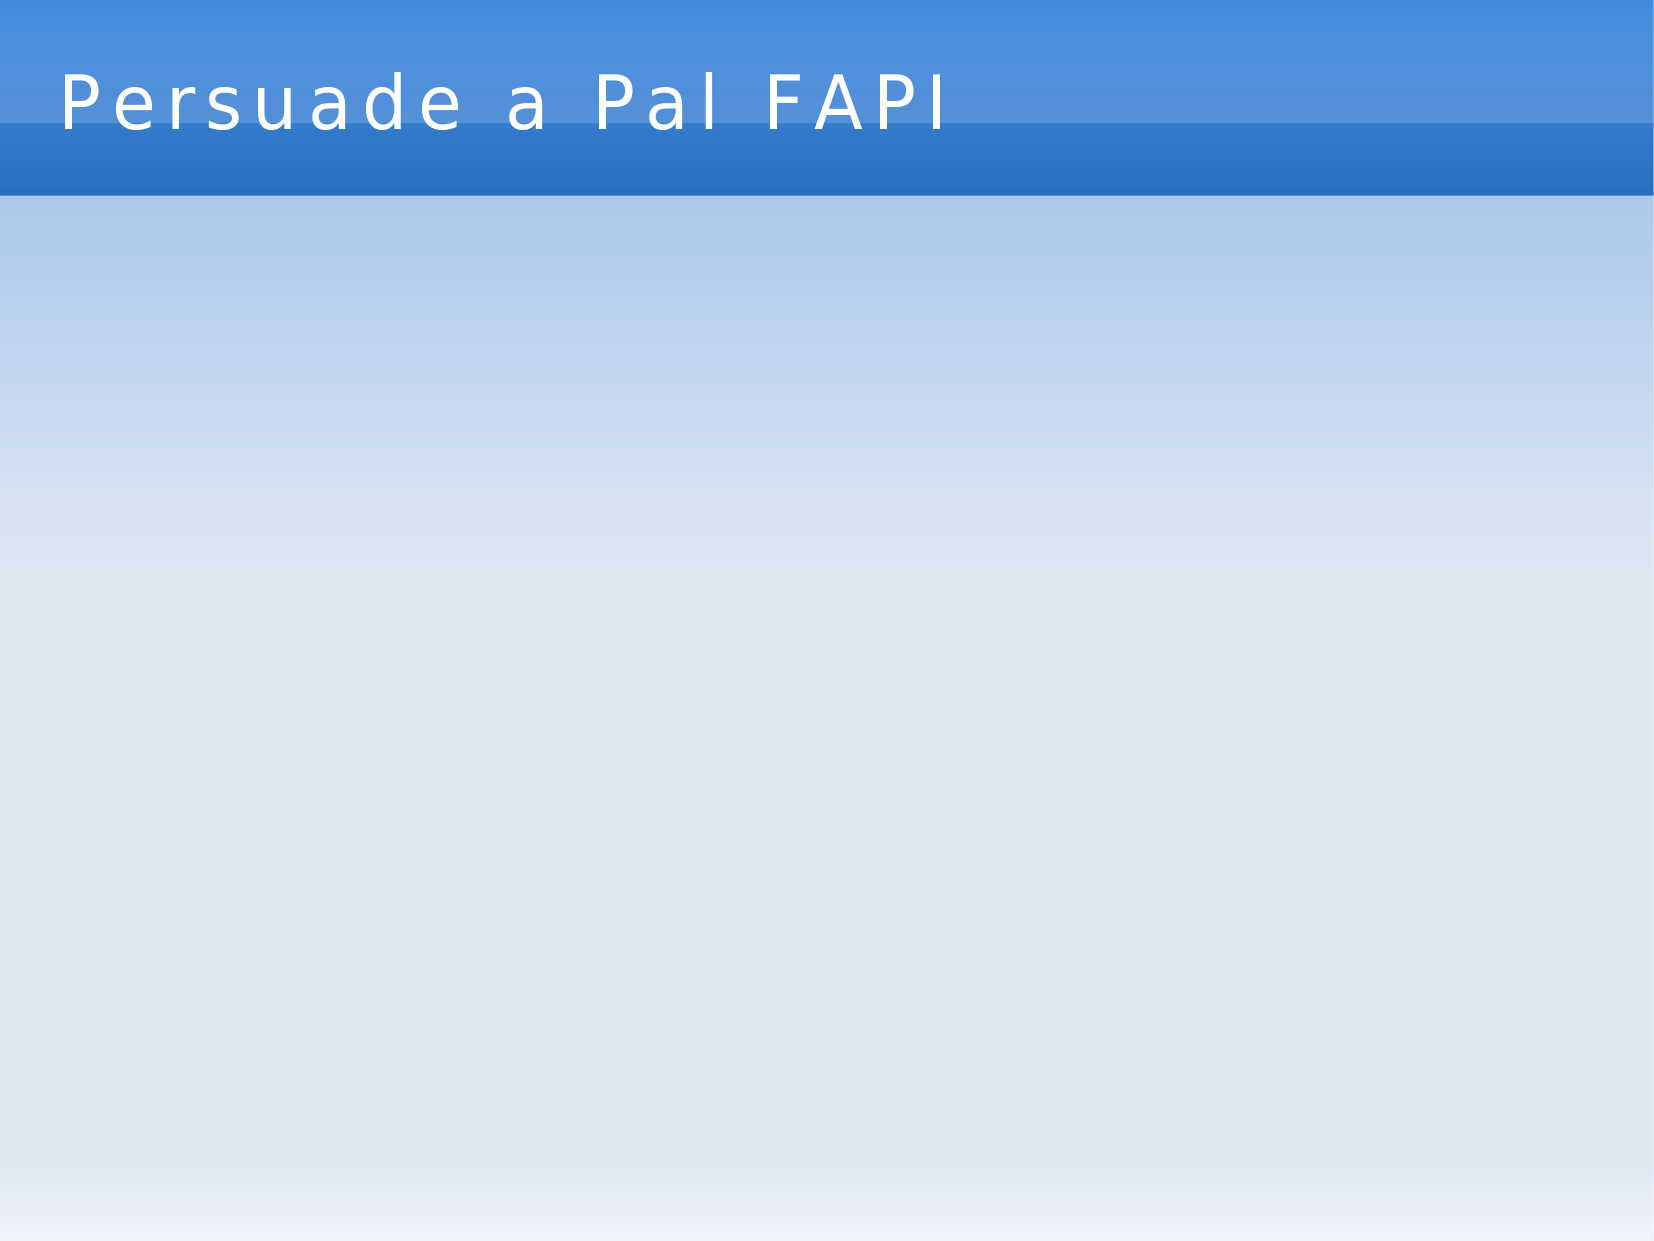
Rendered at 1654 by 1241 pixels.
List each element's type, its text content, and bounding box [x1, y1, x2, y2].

picture [0, 0, 1654, 1241]
title Persuade a Pal FAPI [59, 29, 1270, 178]
